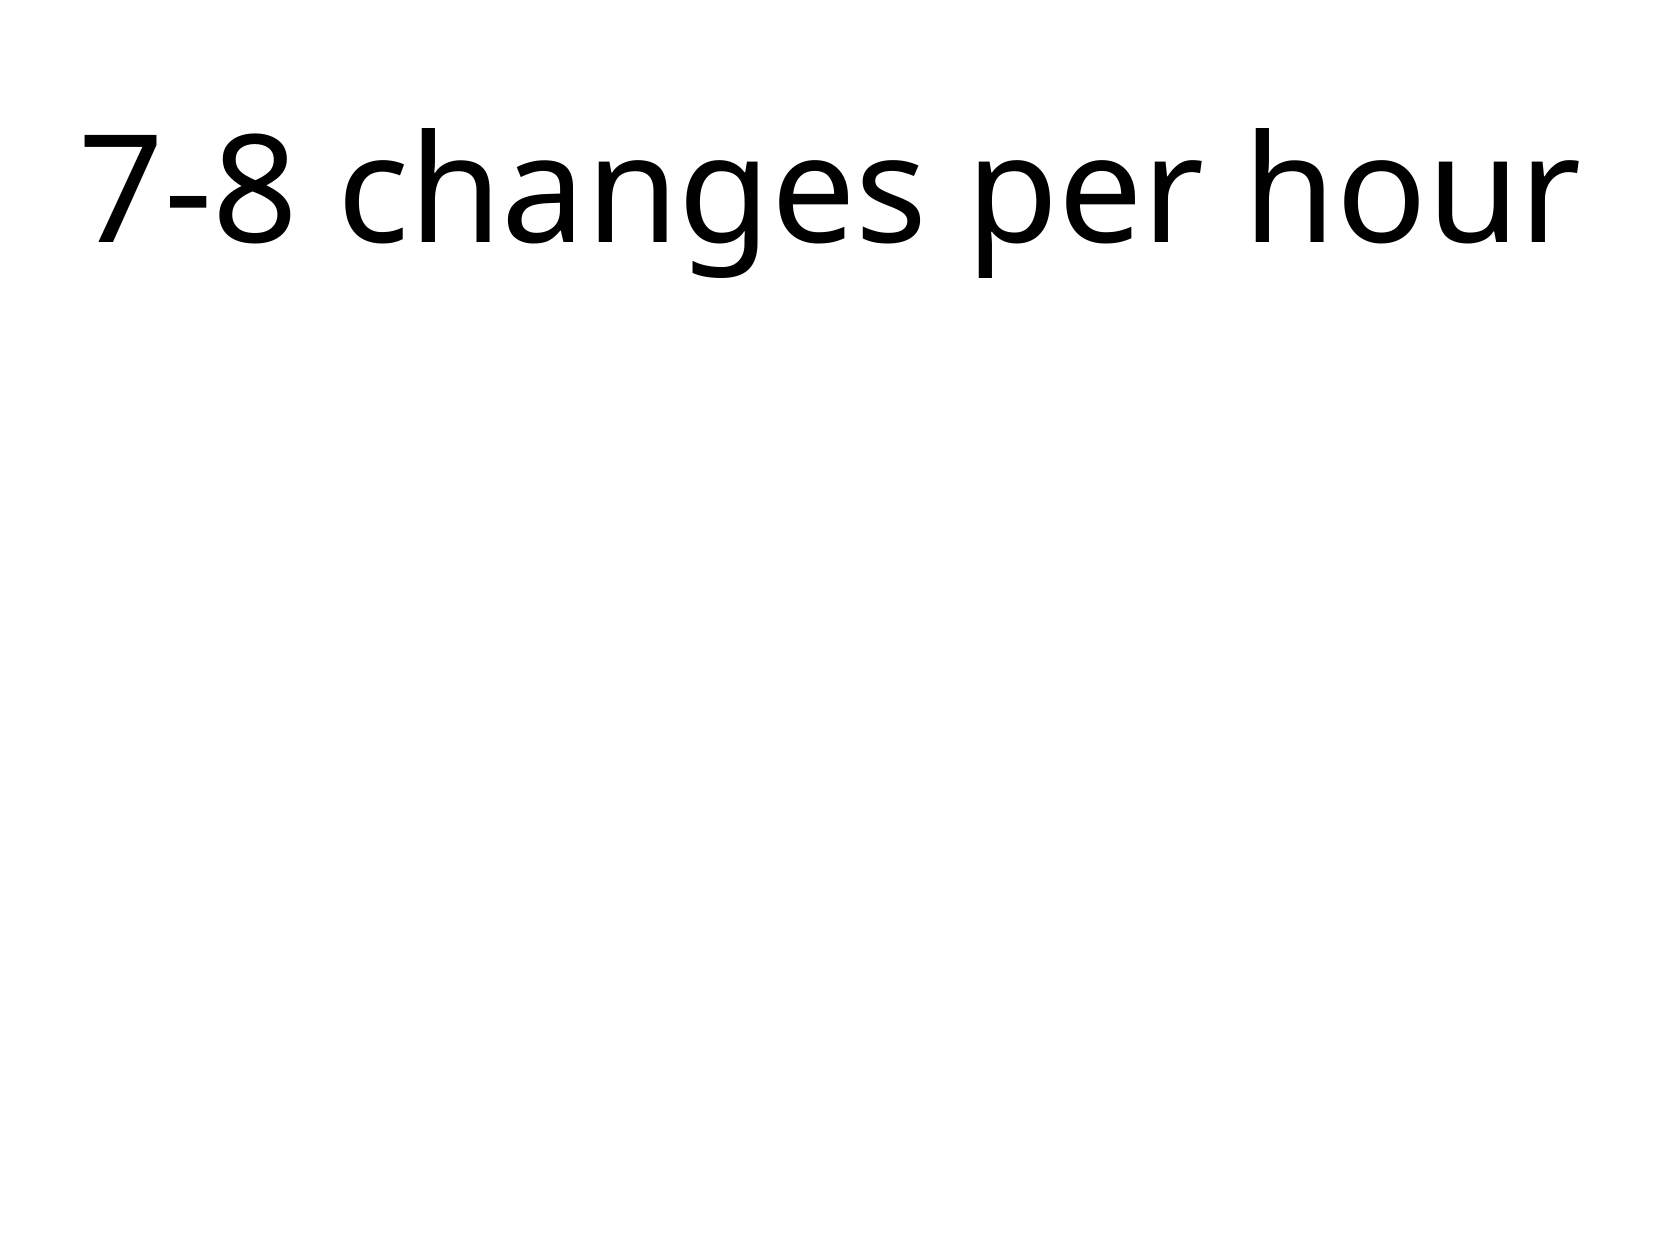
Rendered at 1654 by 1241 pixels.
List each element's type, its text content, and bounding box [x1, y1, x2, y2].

text_box 7-8 changes per hour [63, 75, 1606, 270]
